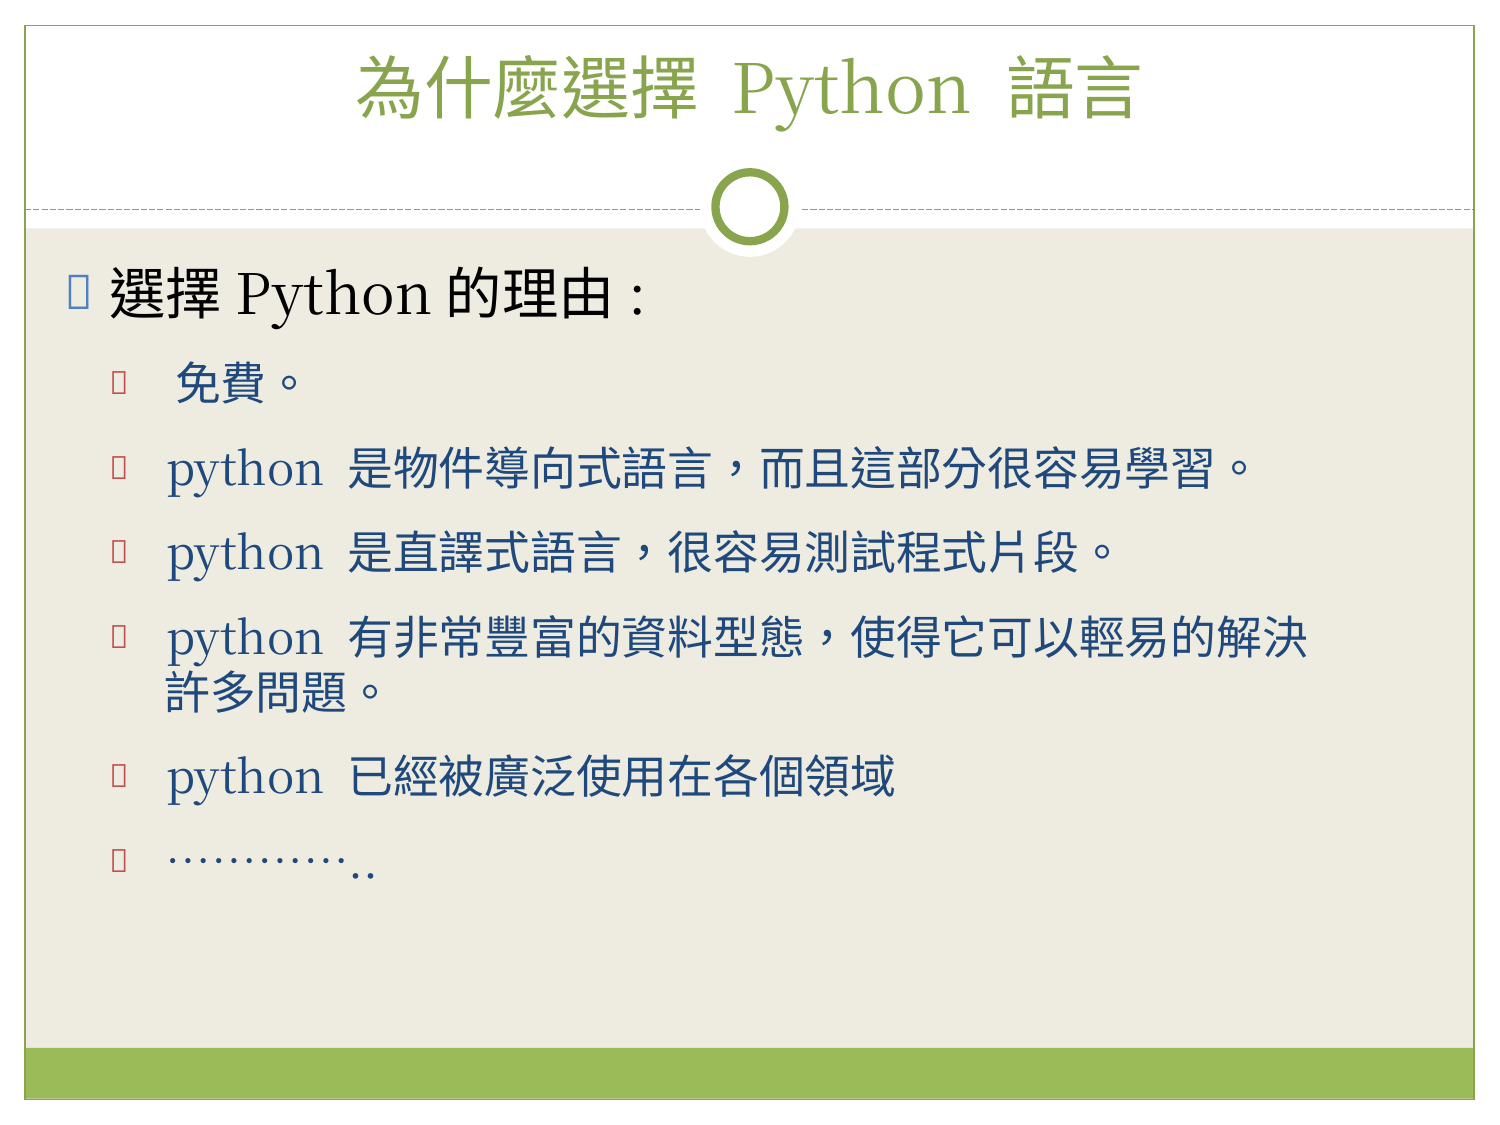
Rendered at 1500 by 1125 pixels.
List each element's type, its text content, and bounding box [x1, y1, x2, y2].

title 為什麼選擇 Python 語言 [49, 37, 1450, 162]
list 選擇Python的理由: 免費。 python 是物件導向式語言，而且這部分很容易學習。 python 是直譯式語言，很容易測試程式片段。 python 有非常豐富的資料型態，使得它可以輕易的解決 許多問題。 python 已經被廣泛使用在各個領域 ………….. [49, 250, 1445, 1001]
